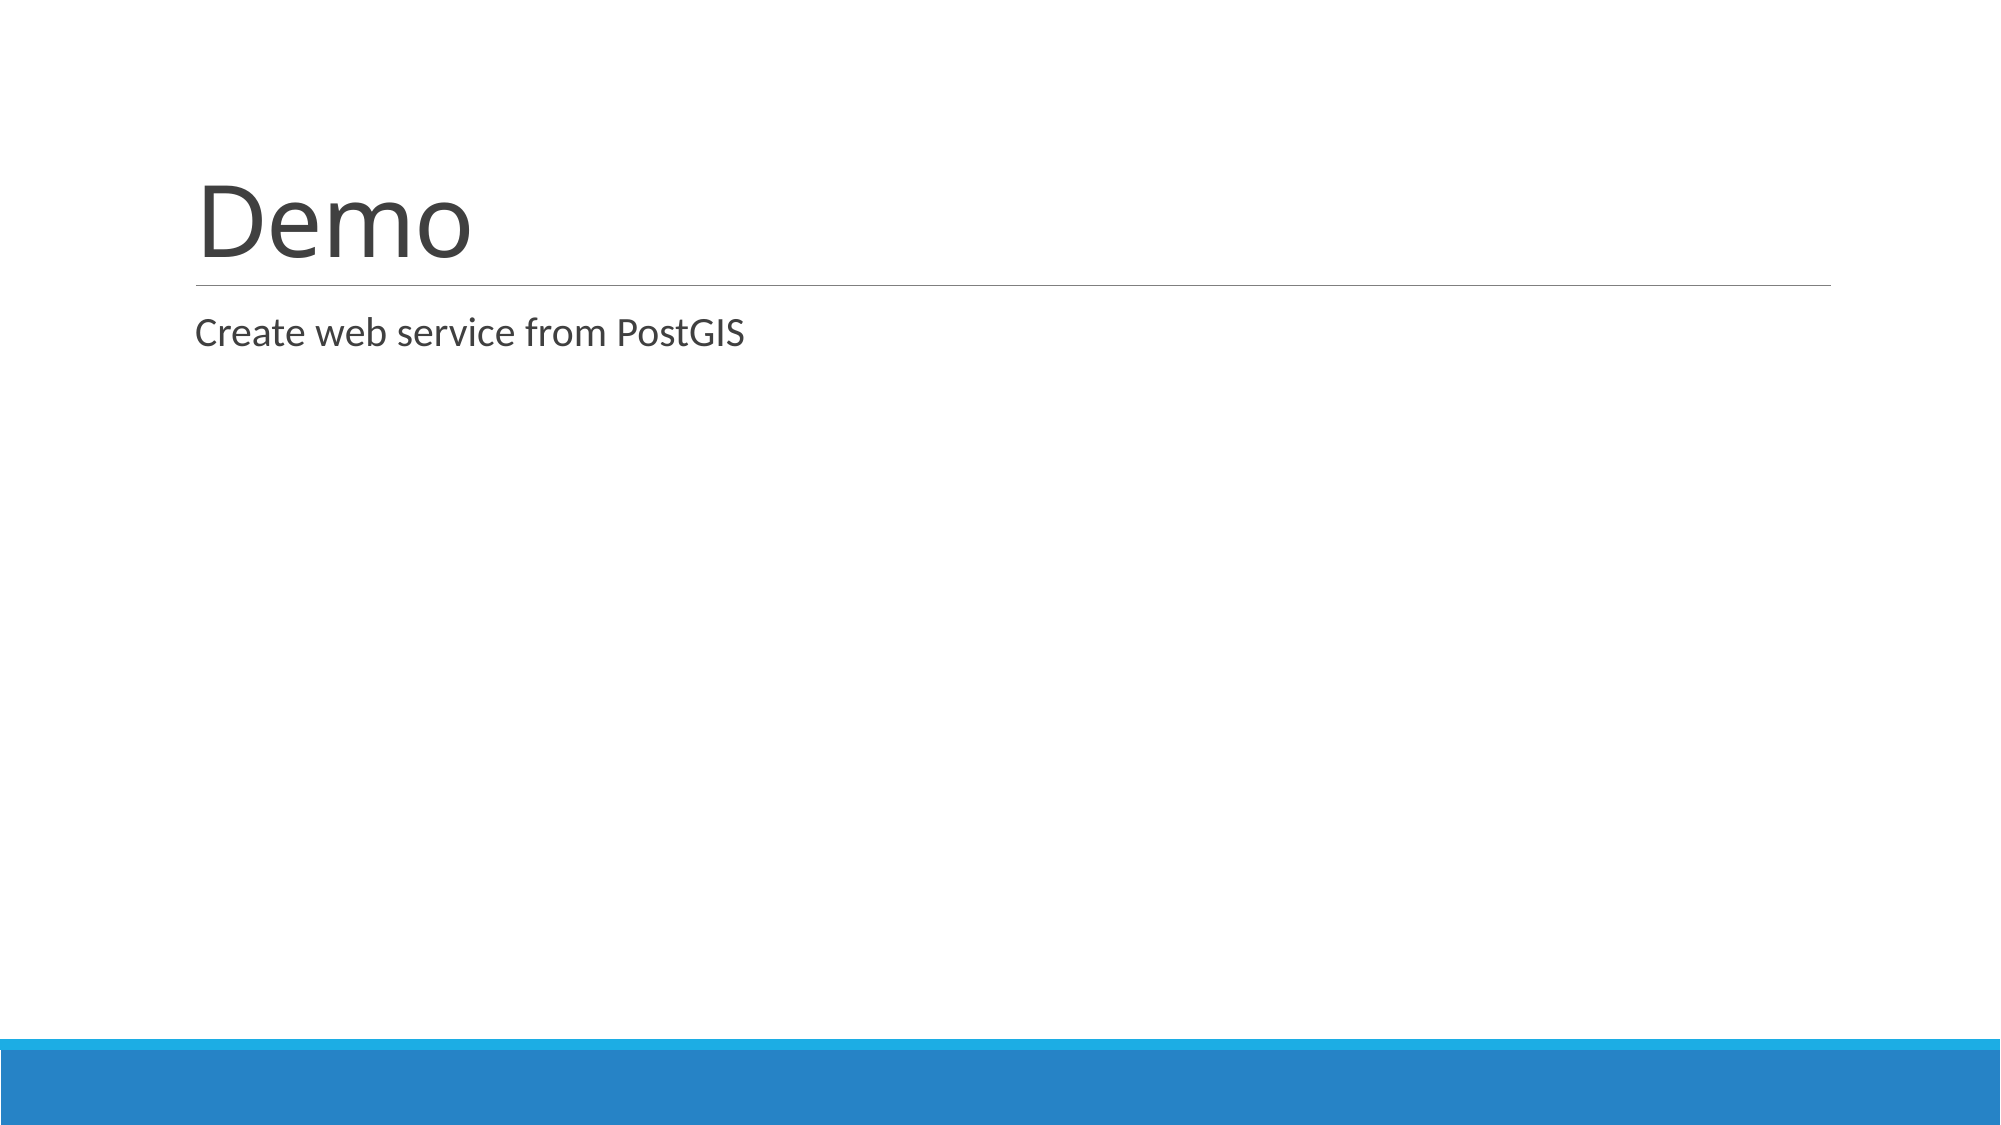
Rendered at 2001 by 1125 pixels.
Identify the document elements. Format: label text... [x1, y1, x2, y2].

title Demo [180, 47, 1831, 286]
list Create web service from PostGIS [180, 302, 1831, 963]
